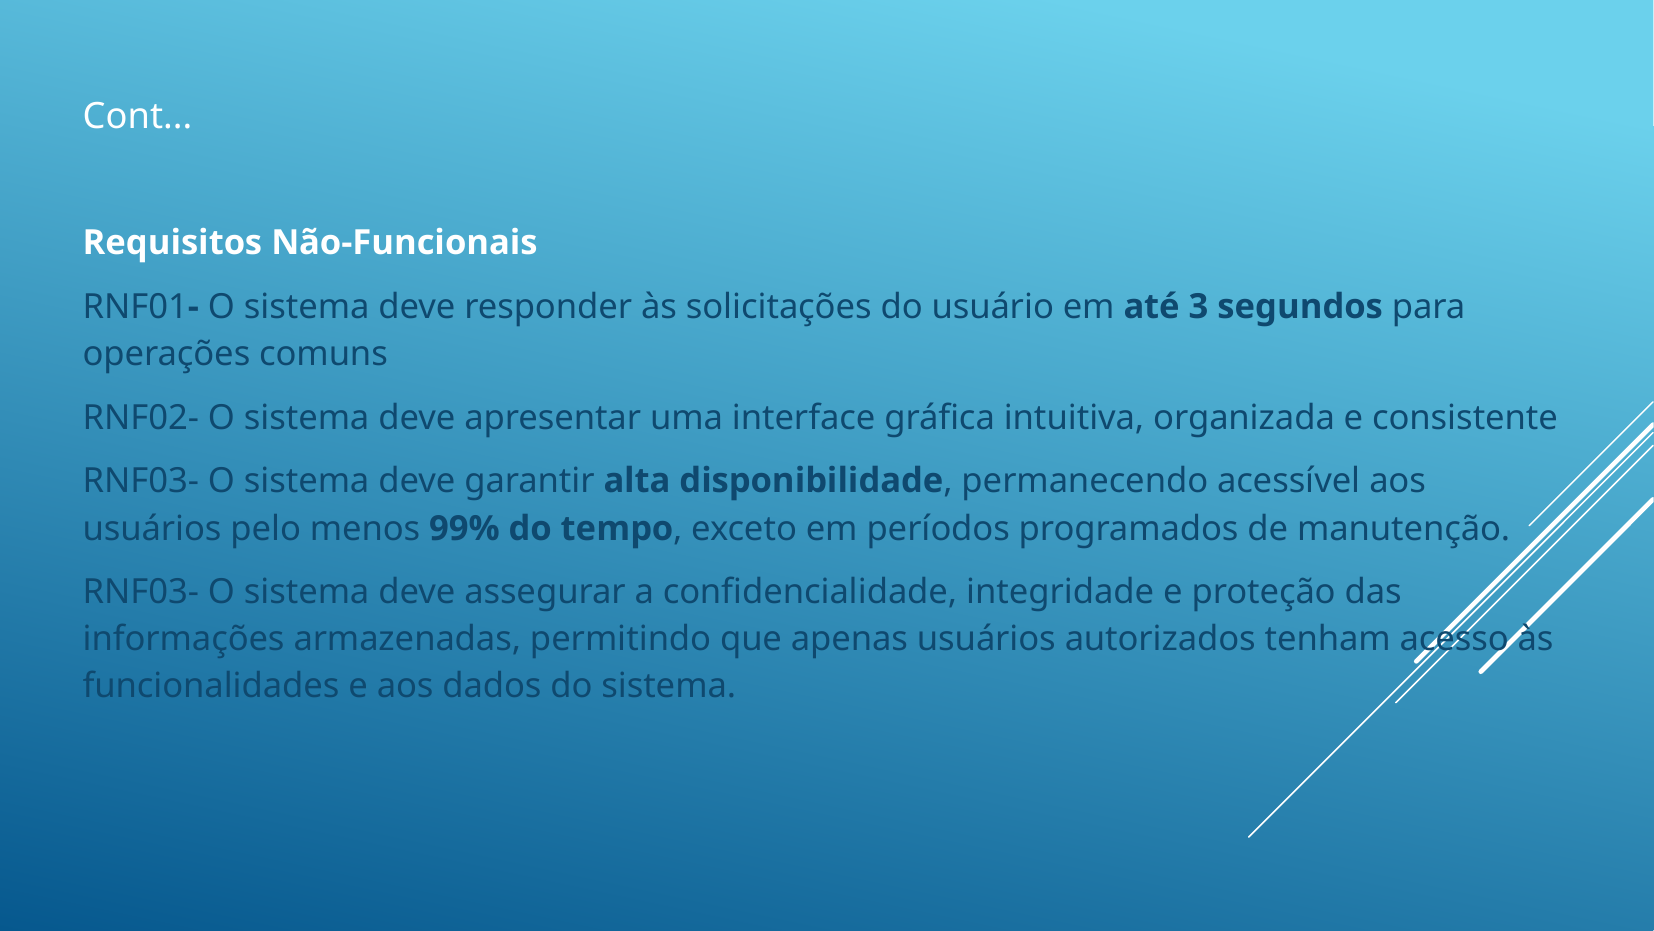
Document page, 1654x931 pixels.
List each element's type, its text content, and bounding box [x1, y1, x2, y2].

title Cont... [82, 37, 1571, 193]
list Requisitos Não-Funcionais RNF01- O sistema deve responder às solicitações do usuário em até 3 segundos para operações comuns RNF02- O sistema deve apresentar uma interface gráfica intuitiva, organizada e consistente RNF03- O sistema deve garantir alta disponibilidade, permanecendo acessível aos usuários pelo menos 99% do tempo, exceto em períodos programados de manutenção. RNF03- O sistema deve assegurar a confidencialidade, integridade e proteção das informações armazenadas, permitindo que apenas usuários autorizados tenham acesso às funcionalidades e aos dados do sistema. [82, 217, 1571, 757]
